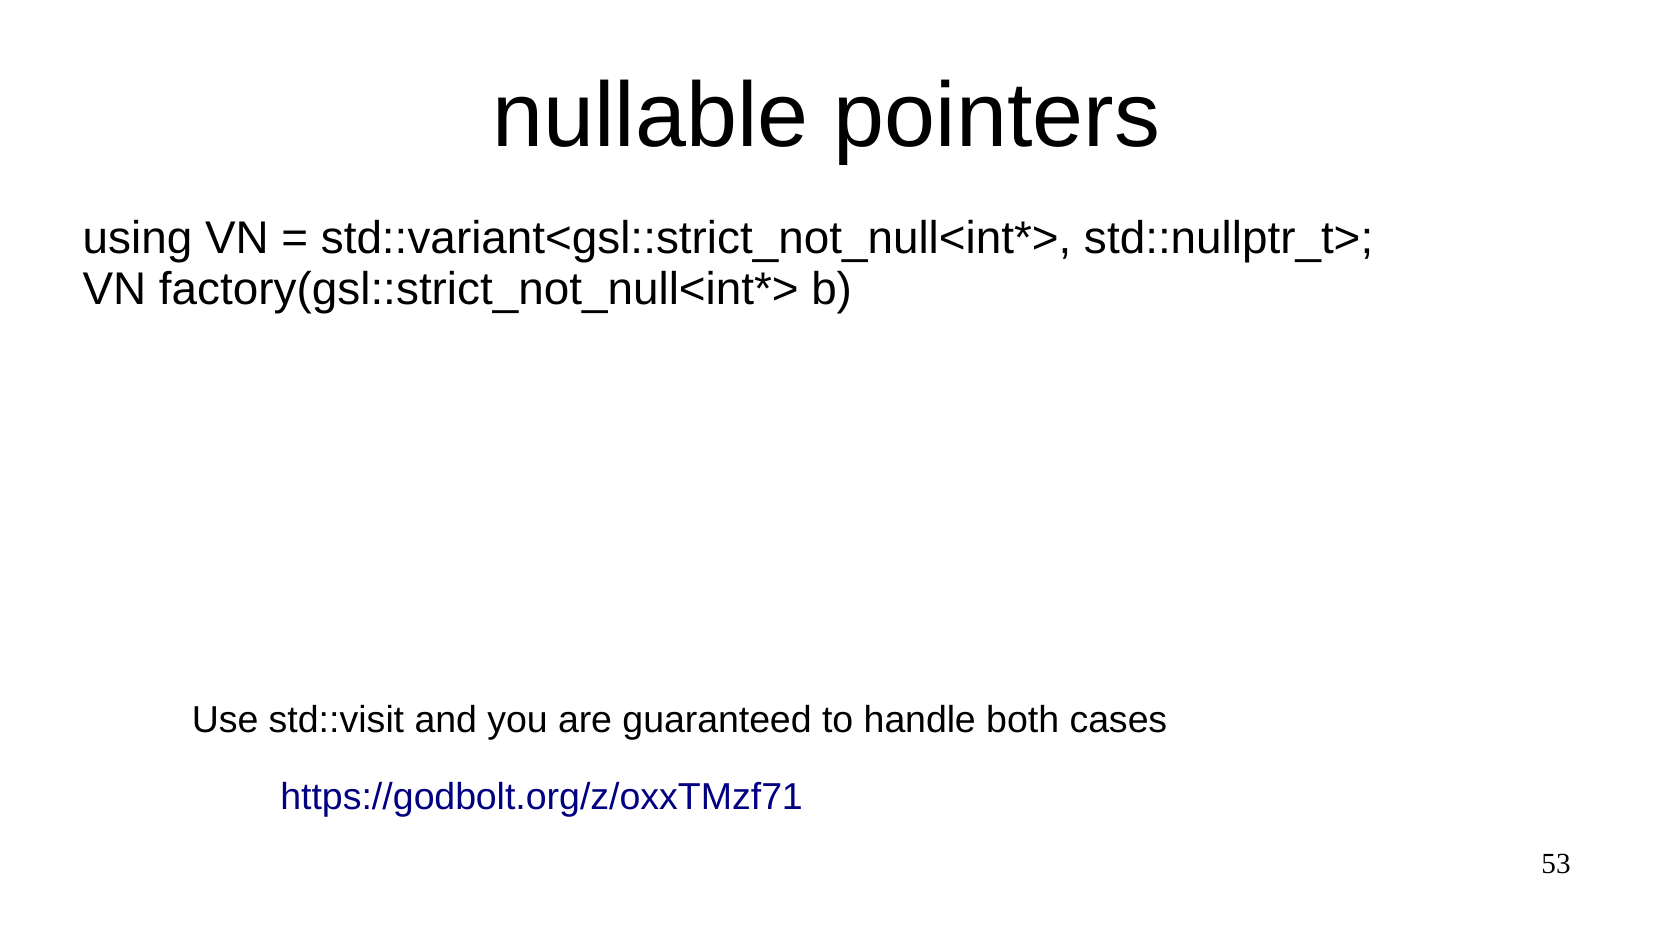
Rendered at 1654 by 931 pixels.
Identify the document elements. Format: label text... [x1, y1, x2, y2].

text_box https://godbolt.org/z/oxxTMzf71 [265, 767, 828, 825]
list using VN = std::variant<gsl::strict_not_null<int*>, std::nullptr_t>; VN factory(gsl::strict_not_null<int*> b) [82, 211, 1571, 384]
text_box Use std::visit and you are guaranteed to handle both cases [177, 649, 1185, 749]
title nullable pointers [82, 37, 1571, 193]
